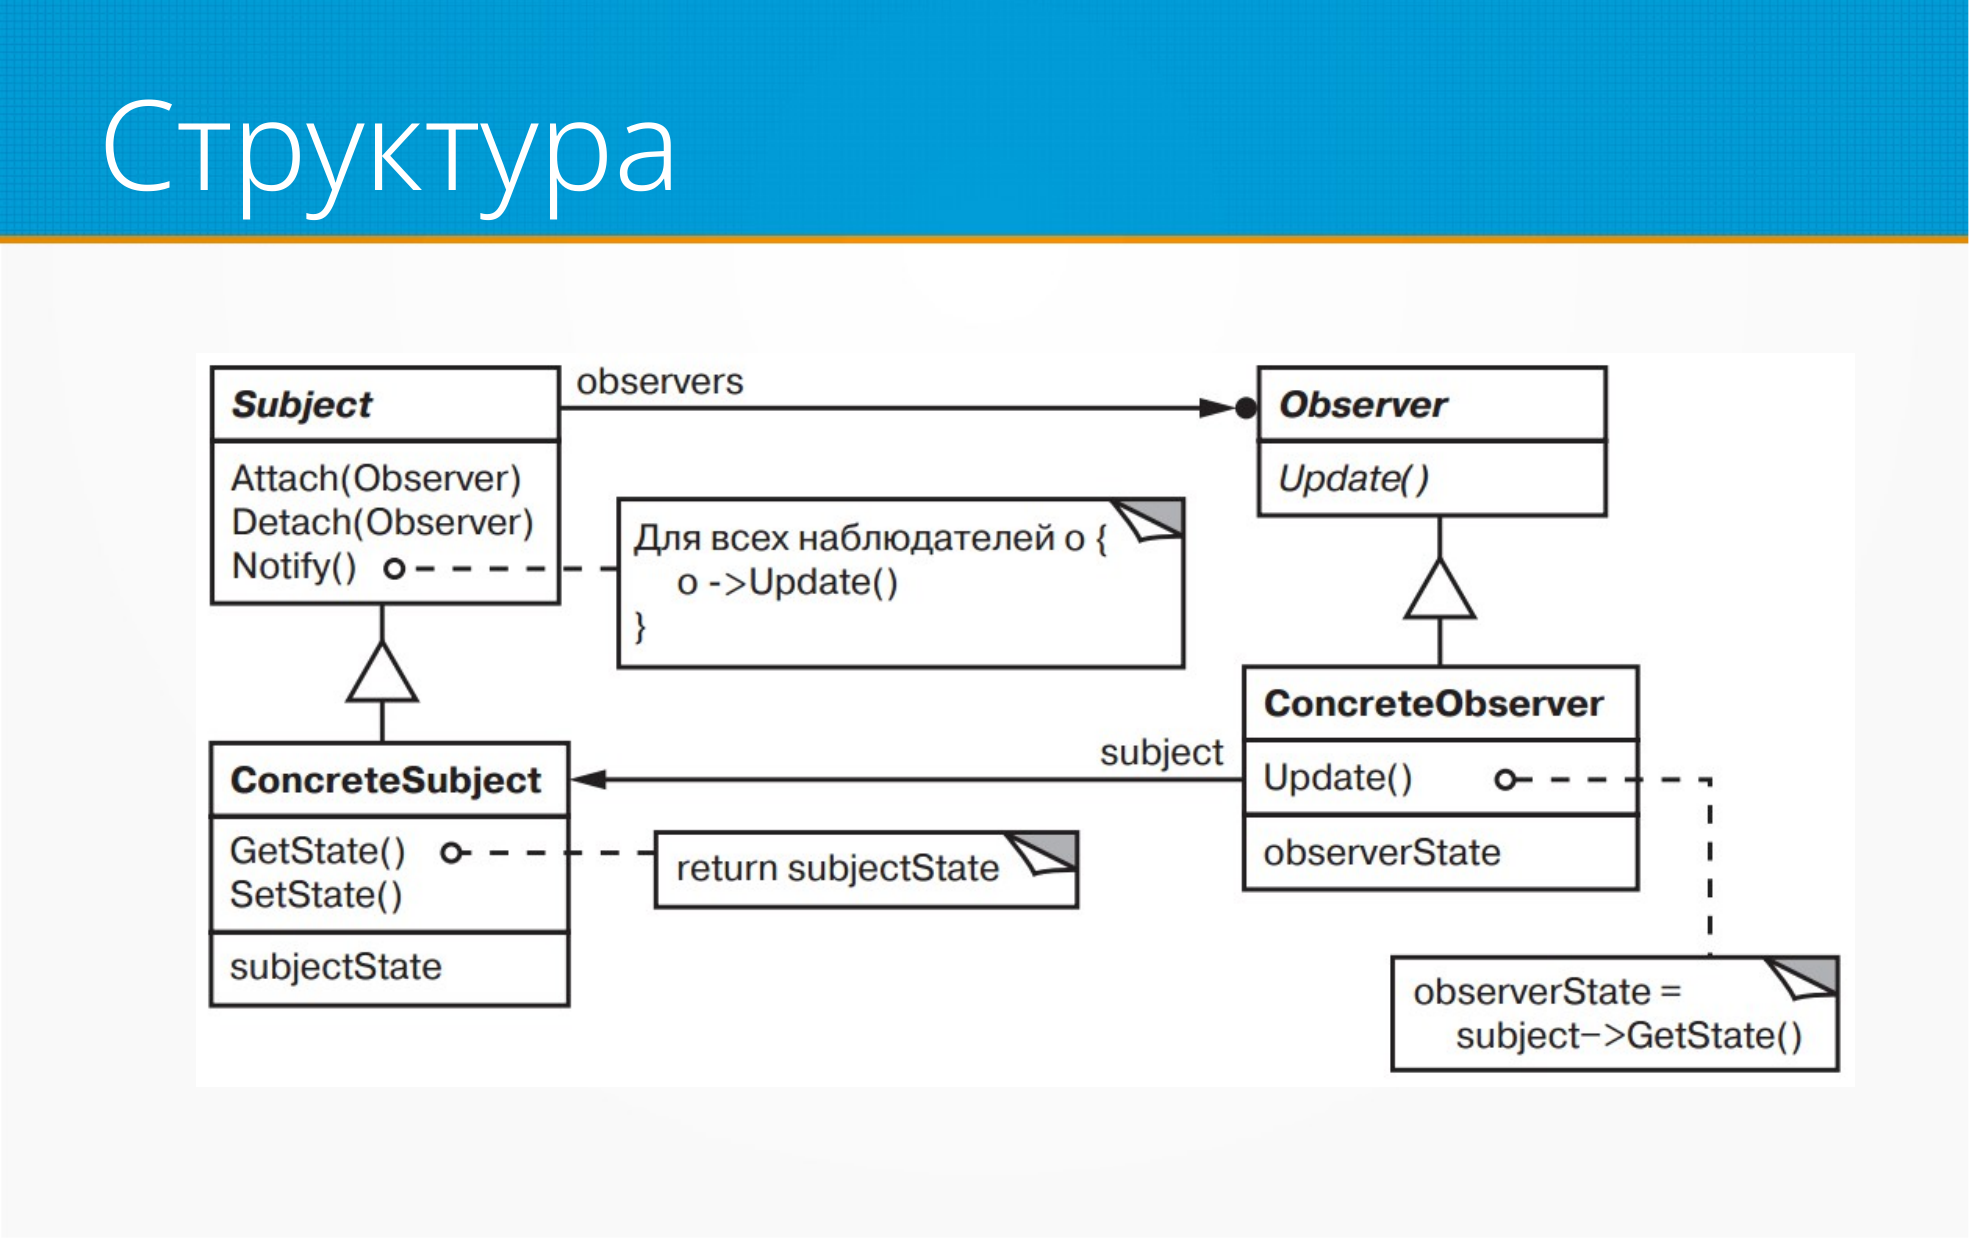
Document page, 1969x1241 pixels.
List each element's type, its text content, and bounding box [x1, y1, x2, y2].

title Структура [98, 19, 1870, 227]
picture [0, 233, 1969, 1241]
